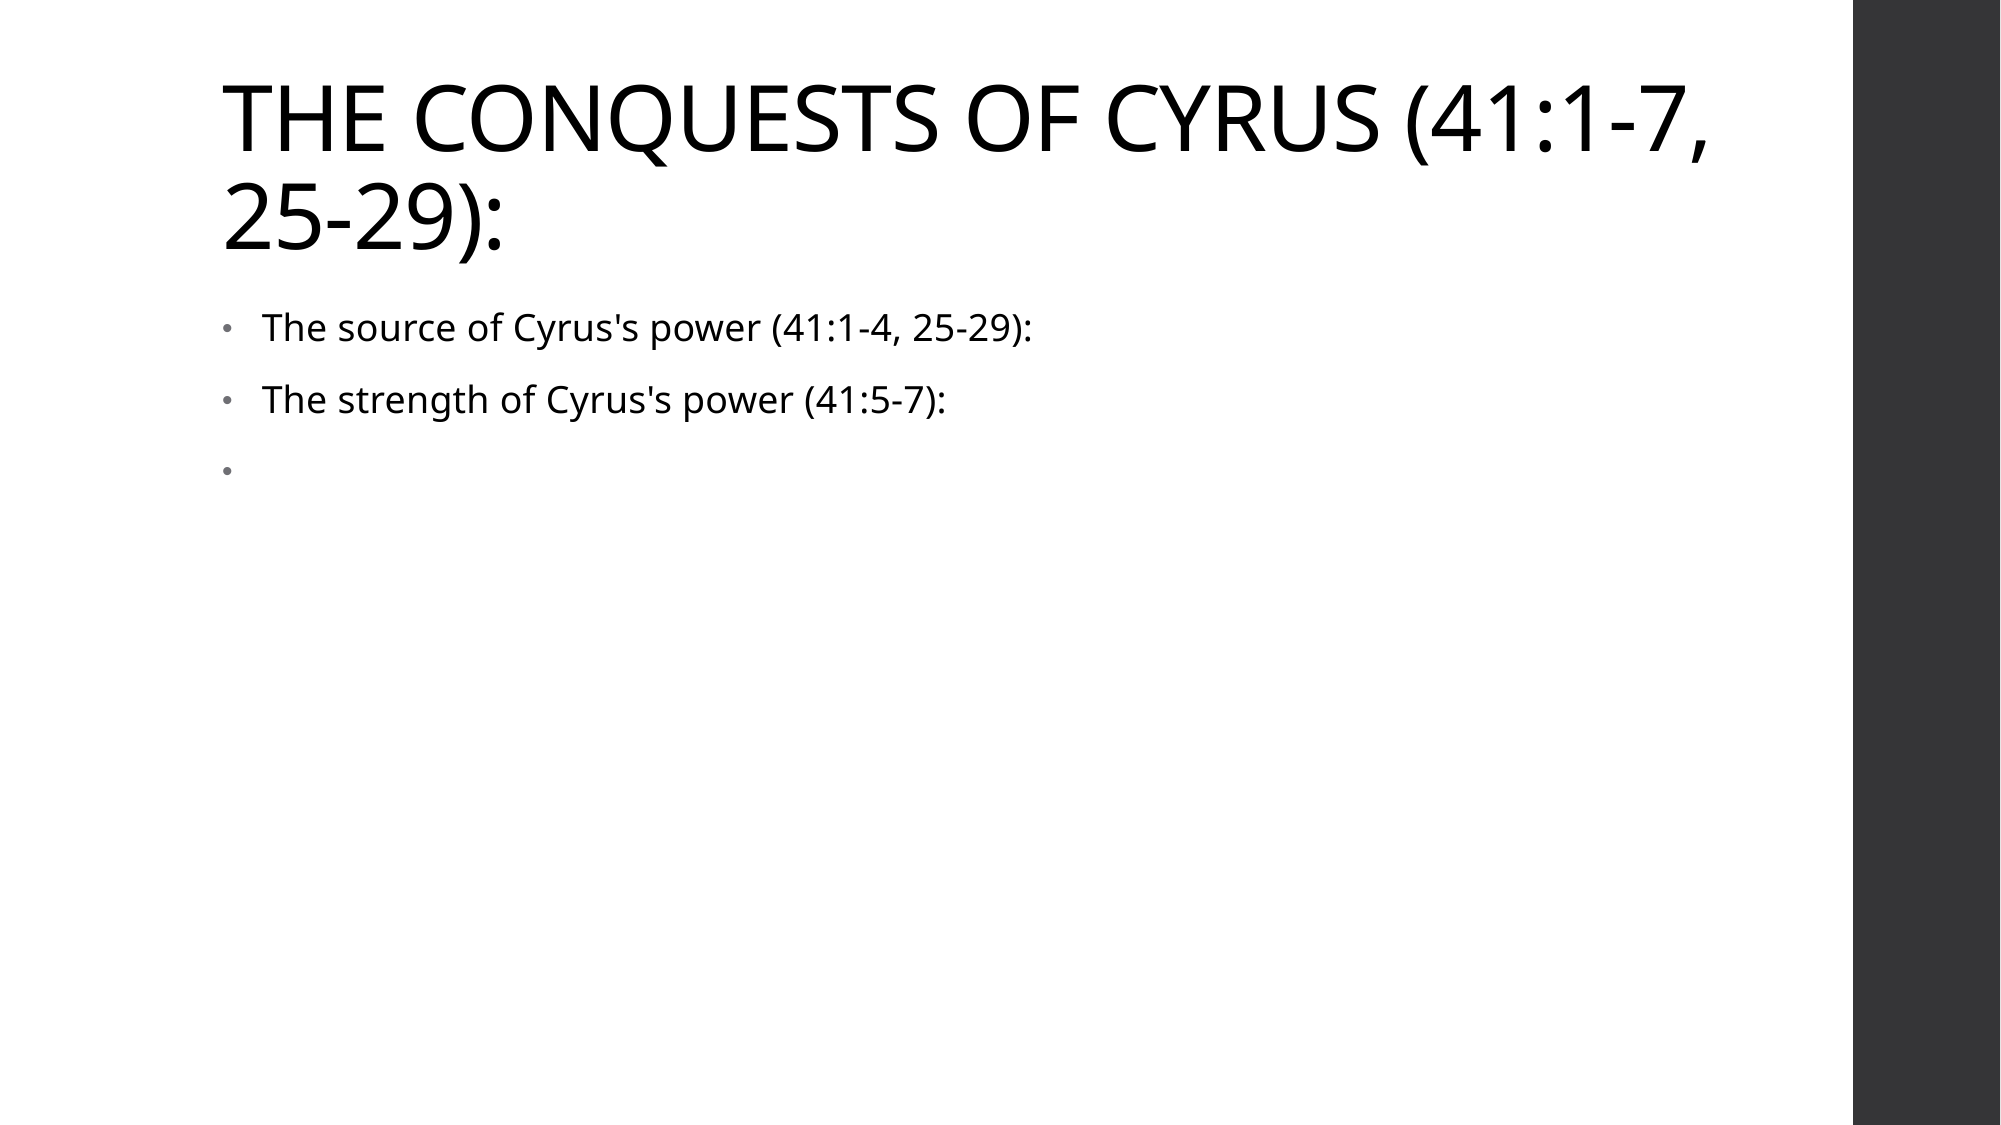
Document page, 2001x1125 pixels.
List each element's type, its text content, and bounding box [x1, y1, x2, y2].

title THE CONQUESTS OF CYRUS (41:1-7, 25-29): [206, 60, 1797, 278]
list The source of Cyrus's power (41:1-4, 25-29): The strength of Cyrus's power (41:5-7): [206, 299, 1617, 1014]
